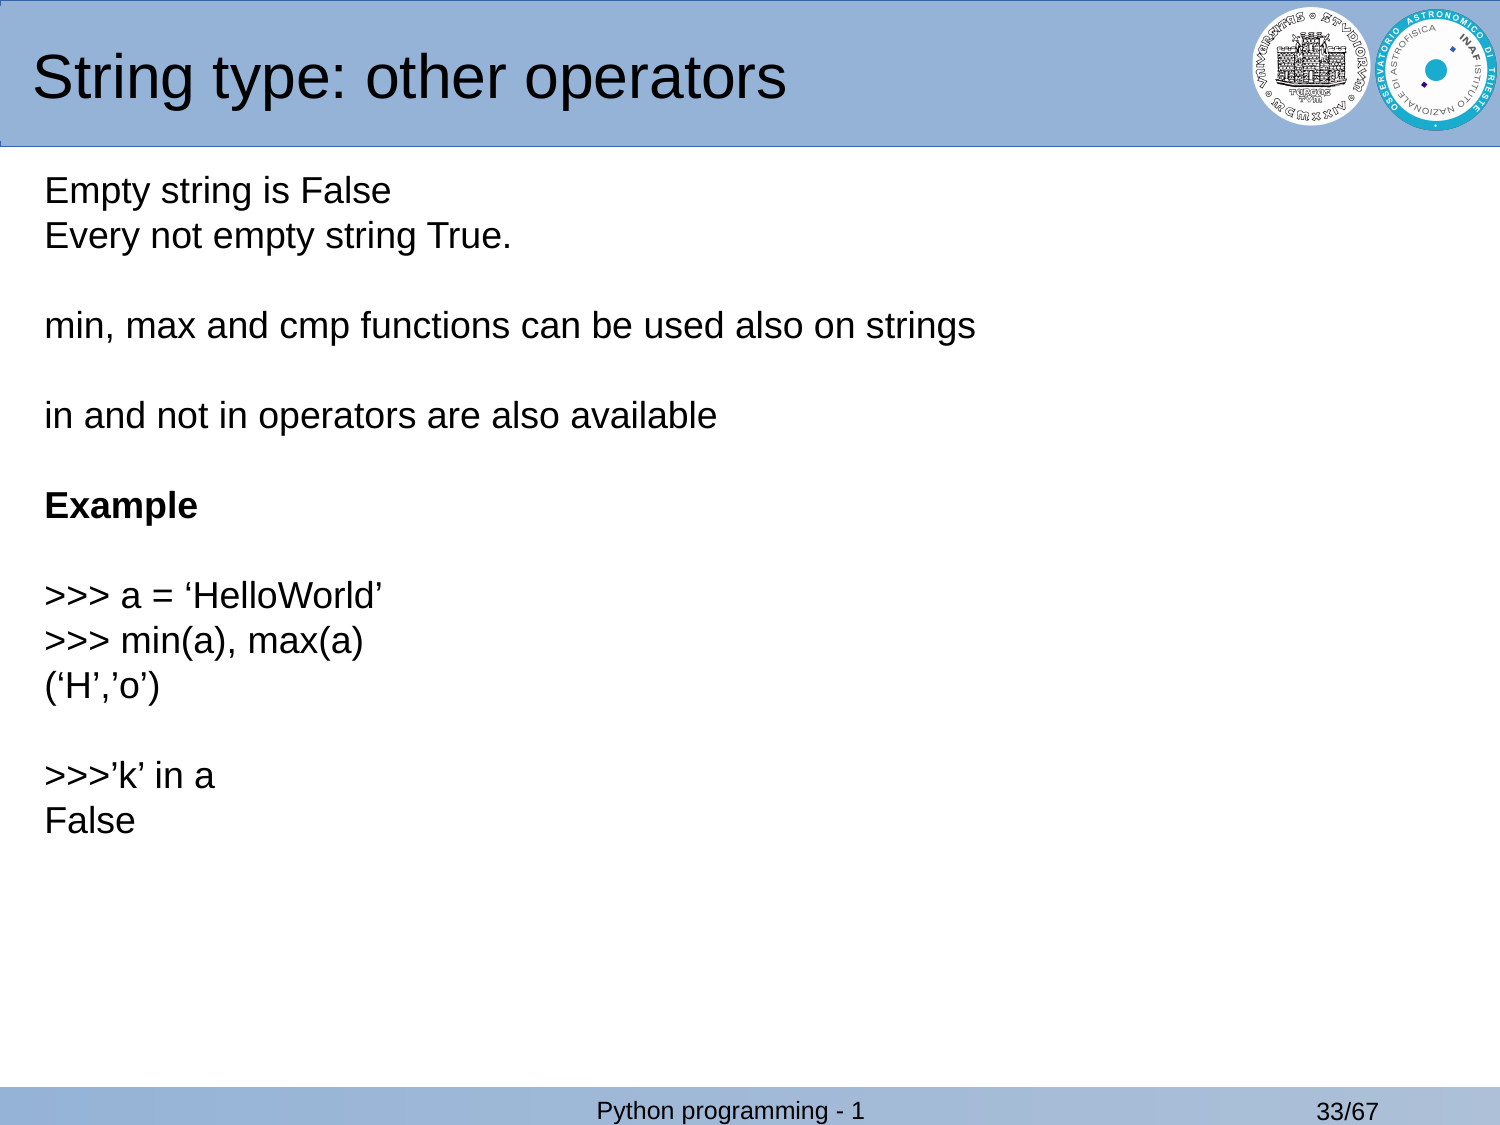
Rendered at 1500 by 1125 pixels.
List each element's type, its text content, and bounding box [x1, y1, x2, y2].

list Empty string is False Every not empty string True. min, max and cmp functions can be used also on strings in and not in operators are also available Example >>> a = ‘HelloWorld’ >>> min(a), max(a) (‘H’,’o’) >>>’k’ in a False [29, 158, 1500, 1071]
text_box String type: other operators [0, 5, 1253, 141]
picture [1253, 0, 1500, 156]
